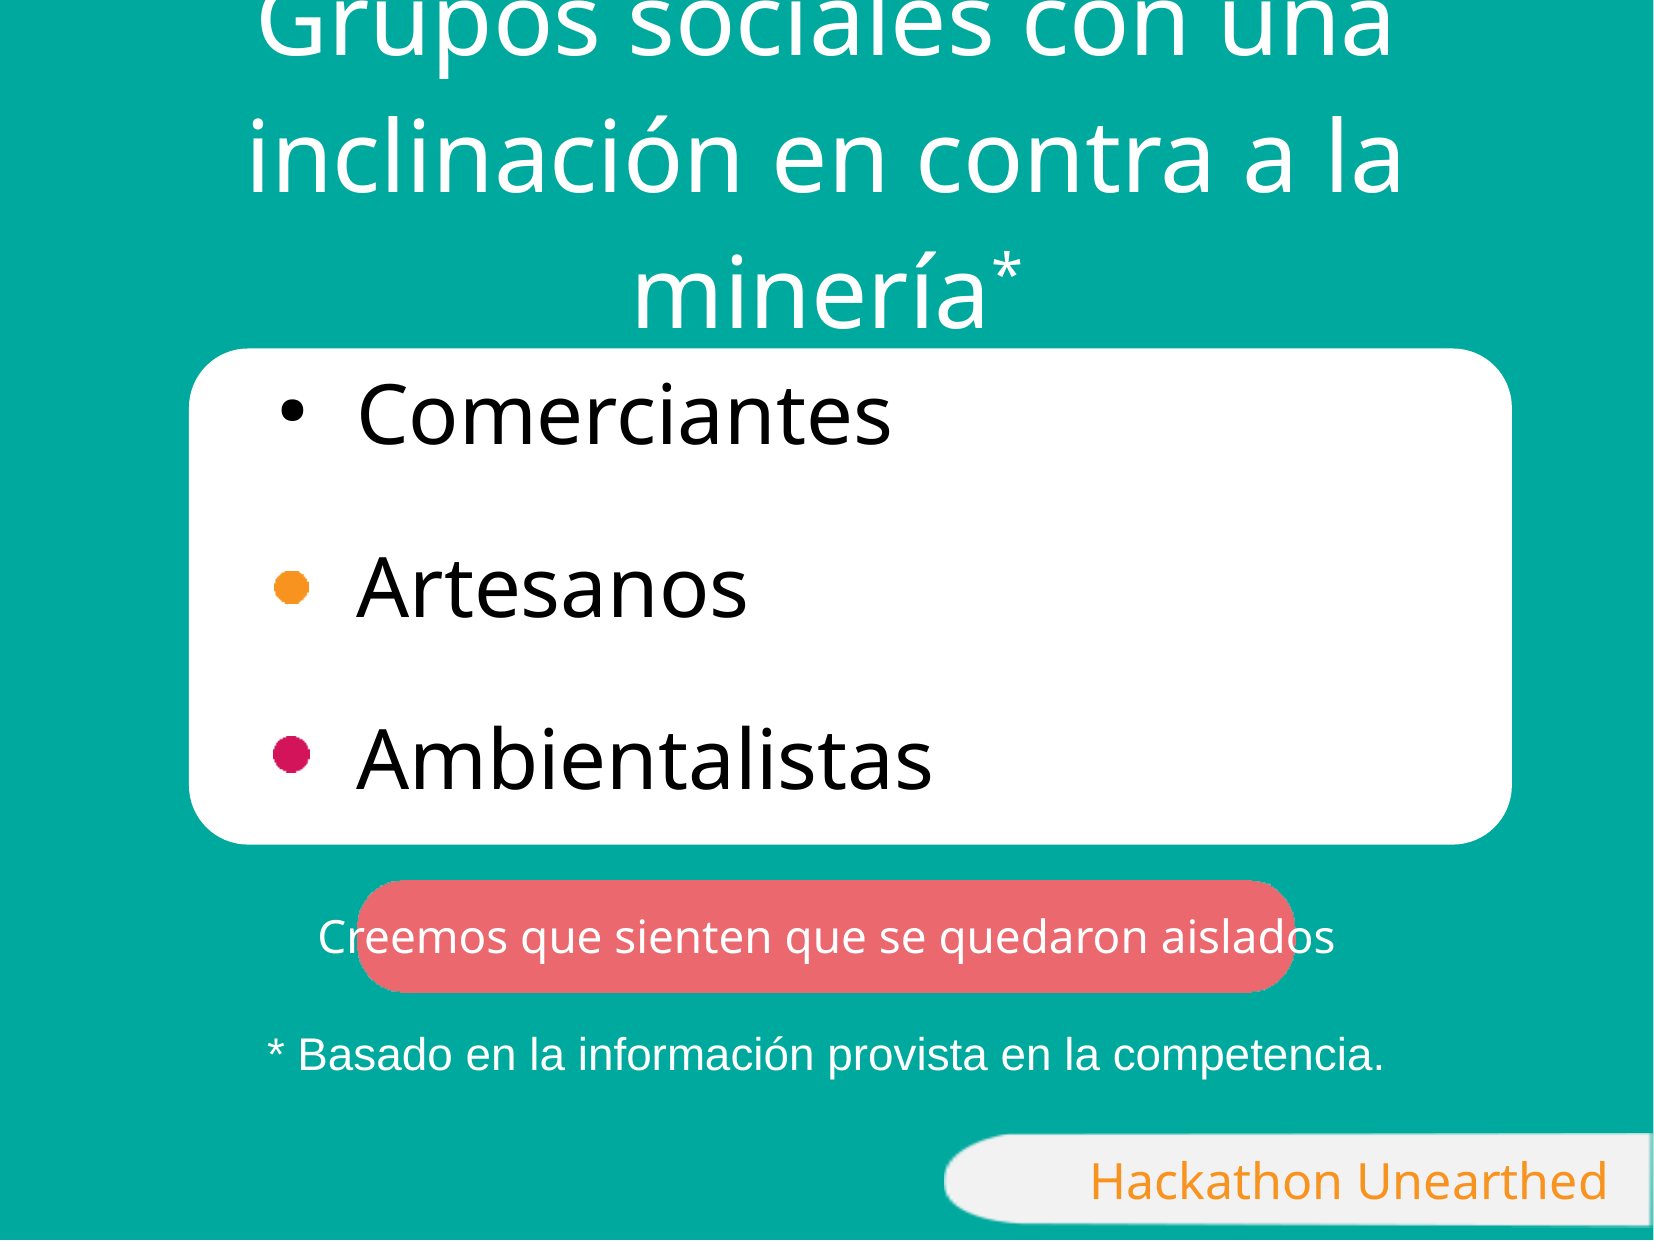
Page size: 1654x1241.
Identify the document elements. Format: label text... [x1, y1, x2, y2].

picture [273, 736, 310, 773]
picture [357, 880, 1296, 993]
picture [273, 395, 310, 432]
title Grupos sociales con una inclinación en contra a la minería* [82, 16, 1571, 290]
text_box Comerciantes Artesanos Ambientalistas [188, 348, 1512, 845]
picture [944, 1133, 1654, 1228]
text_box Hackathon Unearthed [1074, 1138, 1531, 1222]
text_box * Basado en la información provista en la competencia. [252, 1021, 1402, 1088]
picture [274, 571, 309, 604]
